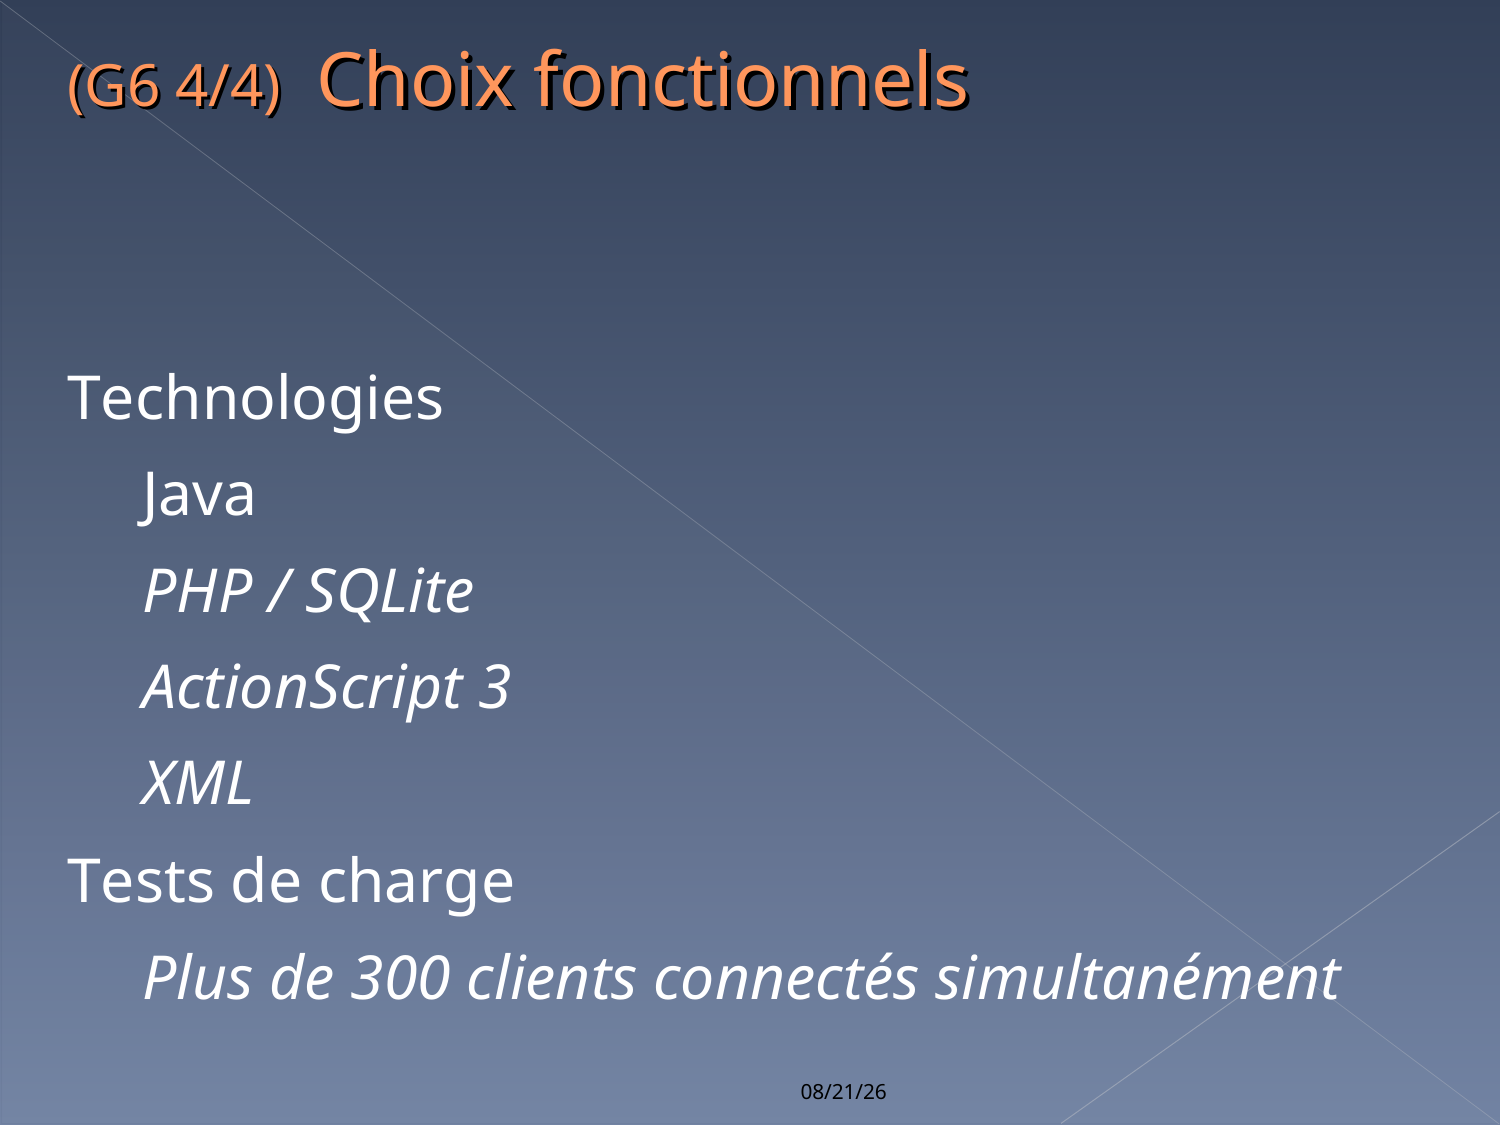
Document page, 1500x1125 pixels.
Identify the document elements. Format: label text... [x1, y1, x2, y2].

title (G6 4/4) Choix fonctionnels [67, 6, 1418, 148]
list Technologies Java PHP / SQLite ActionScript 3 XML Tests de charge Plus de 300 clients connectés simultanément [67, 354, 1418, 1046]
